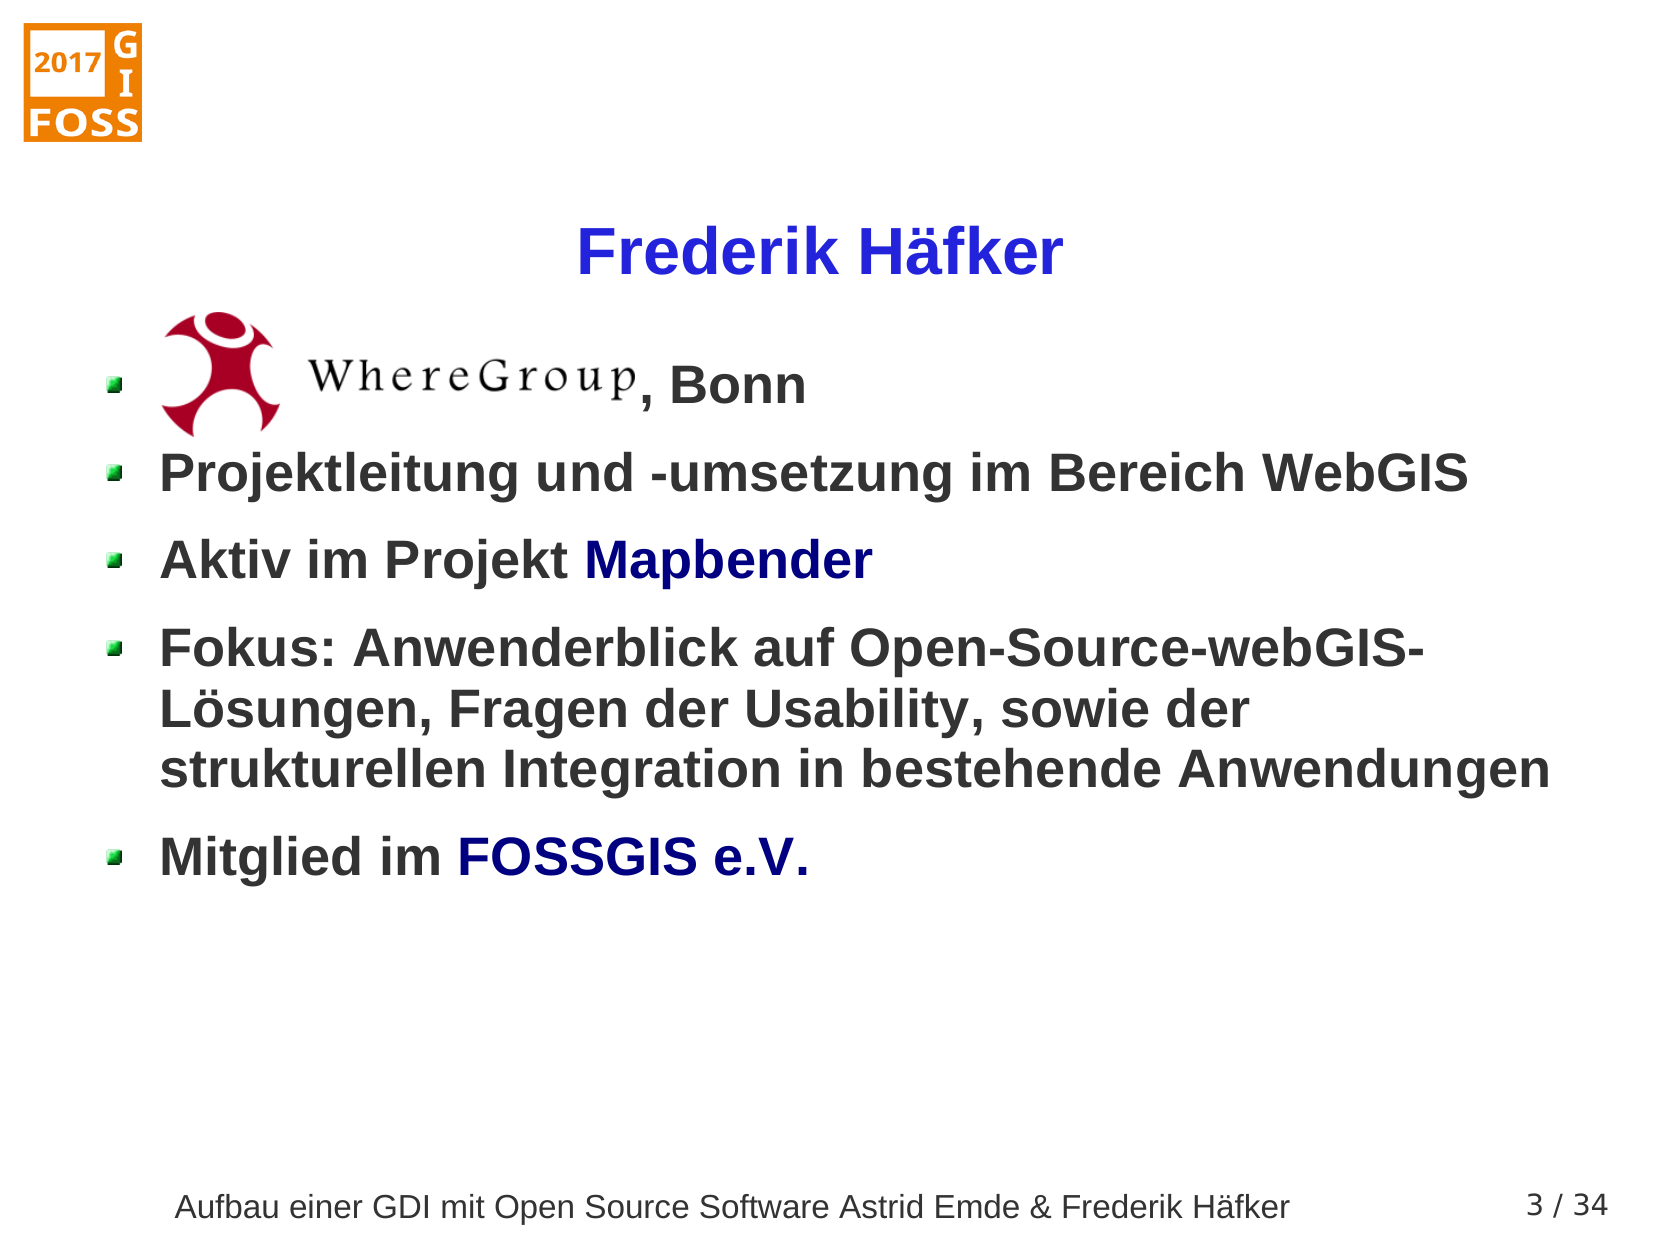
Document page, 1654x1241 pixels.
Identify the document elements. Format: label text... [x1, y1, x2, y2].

list , Bonn Projektleitung und -umsetzung im Bereich WebGIS Aktiv im Projekt Mapbender Fokus: Anwenderblick auf Open-Source-webGIS-Lösungen, Fragen der Usability, sowie der strukturellen Integration in bestehende Anwendungen Mitglied im FOSSGIS e.V. [88, 354, 1577, 1173]
picture [23, 23, 142, 142]
title Frederik Häfker [76, 177, 1565, 325]
picture [161, 312, 635, 437]
